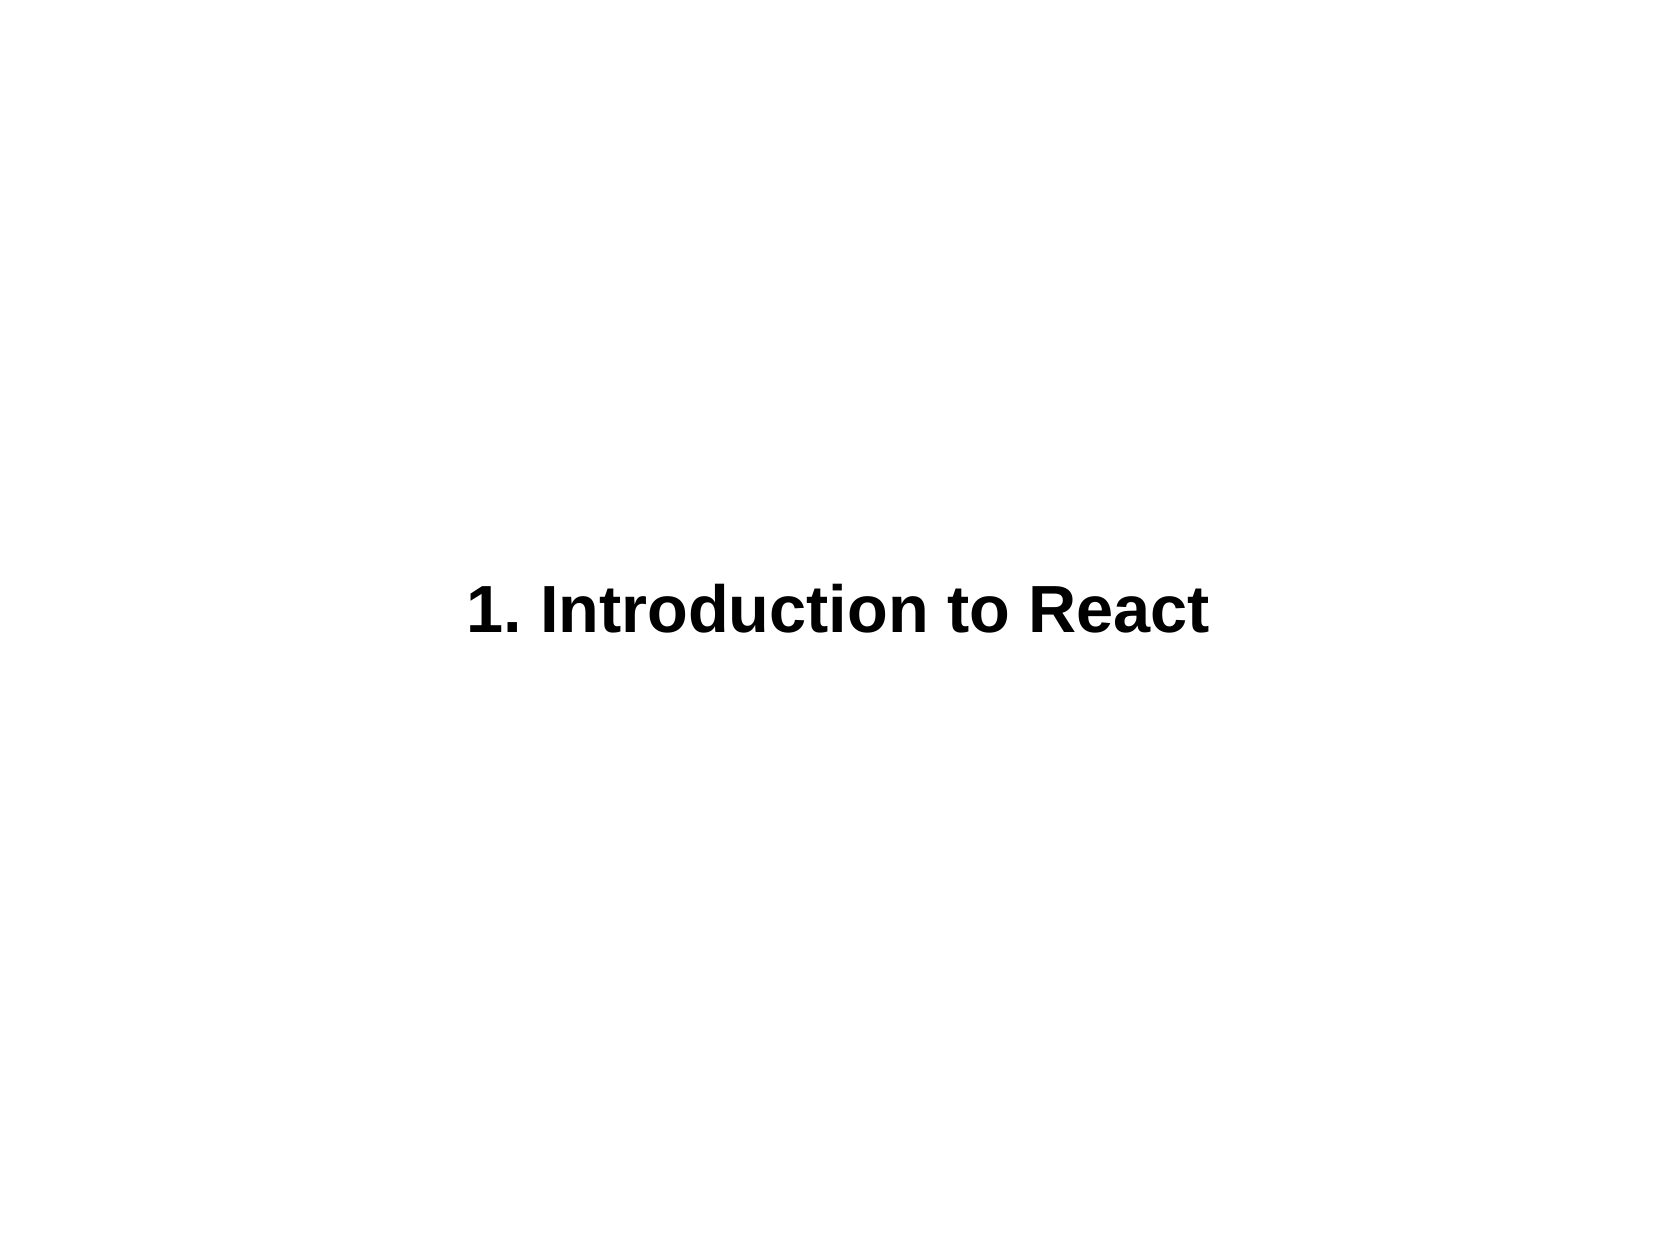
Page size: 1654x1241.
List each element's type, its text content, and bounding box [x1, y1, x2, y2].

subtitle 1. Introduction to React [94, 129, 1583, 1090]
